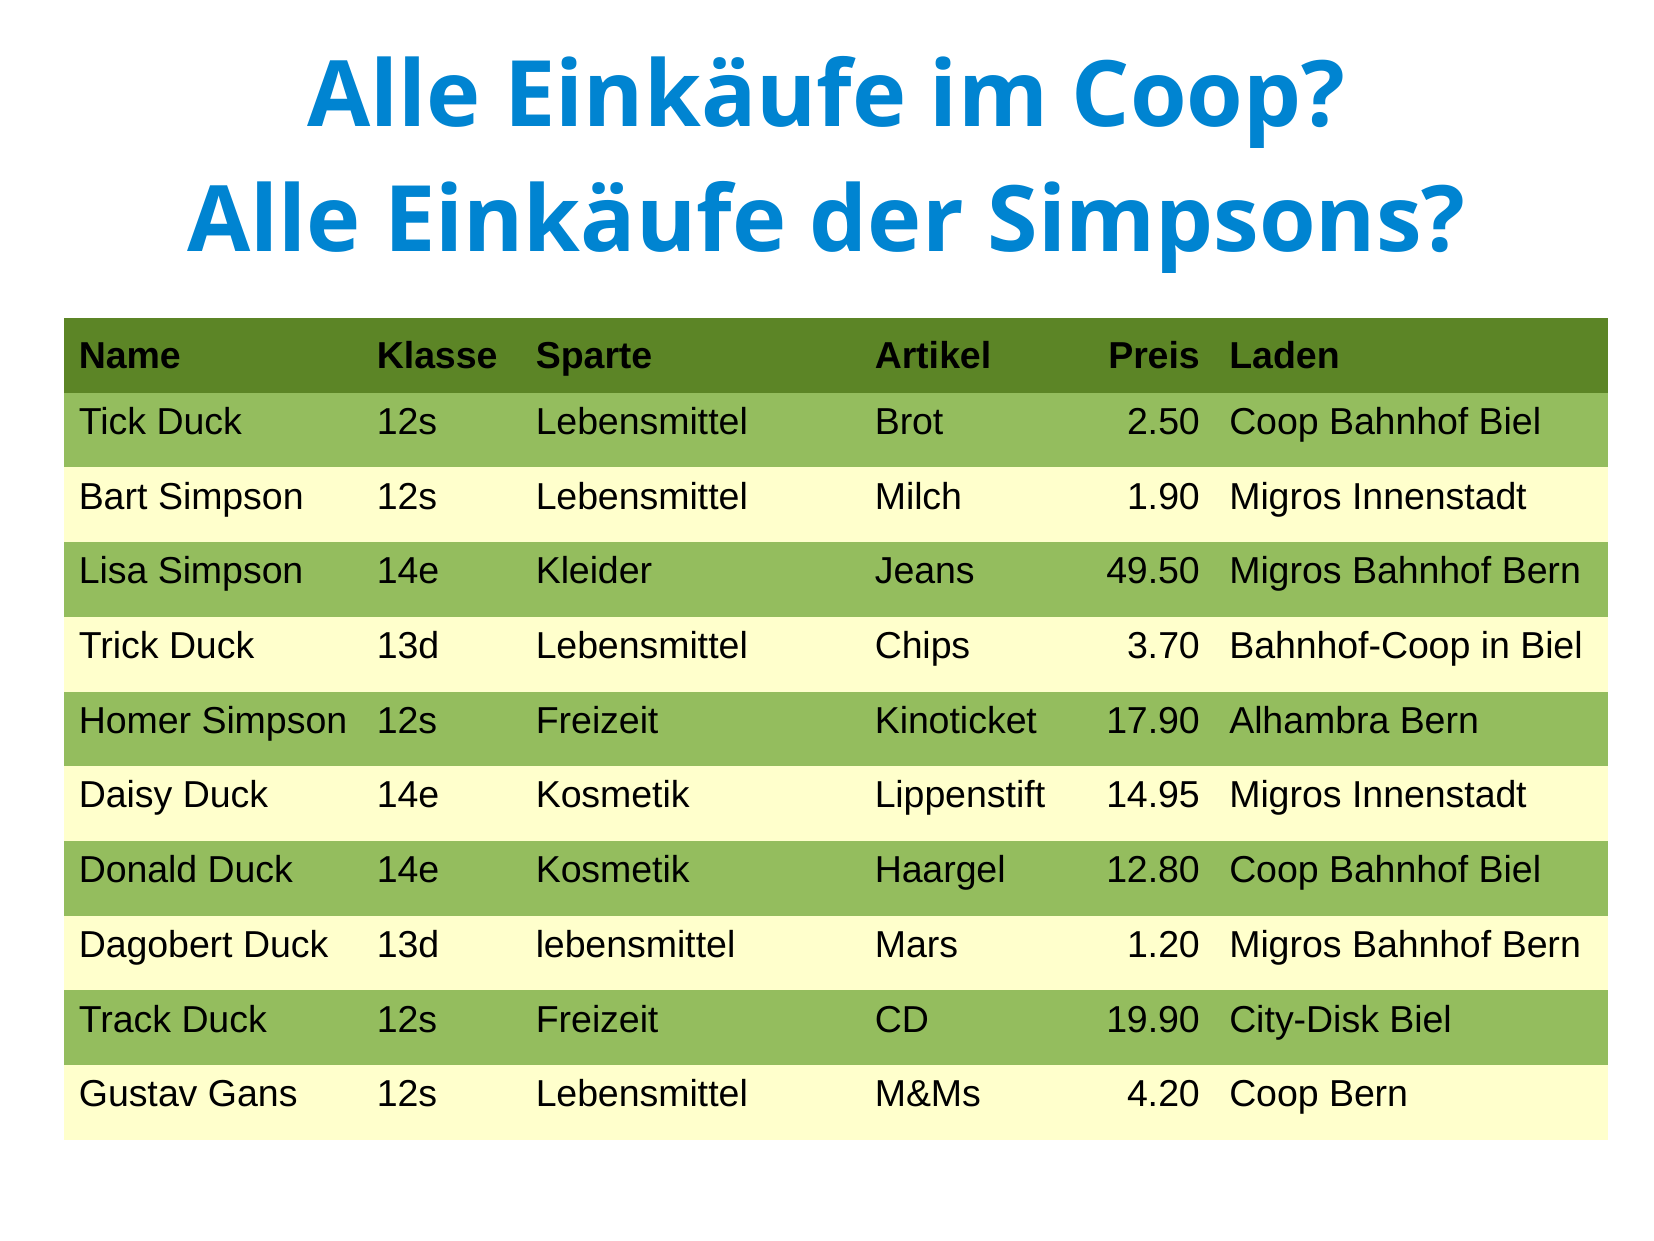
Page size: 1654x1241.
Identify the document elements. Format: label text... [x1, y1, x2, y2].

table_cell 17.90 [1088, 692, 1215, 766]
table_cell 12s [362, 467, 521, 542]
table_cell 1.90 [1088, 467, 1215, 542]
table_cell Migros Bahnhof Bern [1215, 542, 1608, 617]
table_cell 3.70 [1088, 617, 1215, 692]
table_cell Bart Simpson [64, 467, 362, 542]
table_cell Lebensmittel [521, 393, 860, 467]
table_cell 12s [362, 1065, 521, 1140]
table_cell Kosmetik [521, 766, 860, 841]
table_cell Migros Bahnhof Bern [1215, 916, 1608, 990]
table_cell Kinoticket [860, 692, 1088, 766]
table_cell 12s [362, 990, 521, 1065]
table_cell 49.50 [1088, 542, 1215, 617]
table_cell Lippenstift [860, 766, 1088, 841]
table_cell Trick Duck [64, 617, 362, 692]
table_cell Coop Bern [1215, 1065, 1608, 1140]
table_cell Dagobert Duck [64, 916, 362, 990]
table_cell 14e [362, 841, 521, 916]
table_header Preis [1088, 318, 1215, 393]
table_cell 14.95 [1088, 766, 1215, 841]
table_cell Lisa Simpson [64, 542, 362, 617]
table_cell 12.80 [1088, 841, 1215, 916]
table_cell Gustav Gans [64, 1065, 362, 1140]
table_cell Track Duck [64, 990, 362, 1065]
title Alle Einkäufe im Coop? Alle Einkäufe der Simpsons? [82, 45, 1571, 261]
table_cell Tick Duck [64, 393, 362, 467]
table_cell Haargel [860, 841, 1088, 916]
table_cell Lebensmittel [521, 1065, 860, 1140]
table_cell Milch [860, 467, 1088, 542]
table_cell Freizeit [521, 990, 860, 1065]
table_cell Mars [860, 916, 1088, 990]
table_cell Bahnhof-Coop in Biel [1215, 617, 1608, 692]
table_cell 14e [362, 766, 521, 841]
table_cell Homer Simpson [64, 692, 362, 766]
table_cell Lebensmittel [521, 617, 860, 692]
table_cell Freizeit [521, 692, 860, 766]
table_header Artikel [860, 318, 1088, 393]
table_cell 2.50 [1088, 393, 1215, 467]
table_cell 12s [362, 393, 521, 467]
table_cell CD [860, 990, 1088, 1065]
table_header Name [64, 318, 362, 393]
table_cell City-Disk Biel [1215, 990, 1608, 1065]
table_cell 12s [362, 692, 521, 766]
table_header Klasse [362, 318, 521, 393]
table_cell Coop Bahnhof Biel [1215, 393, 1608, 467]
table_cell 4.20 [1088, 1065, 1215, 1140]
table_cell M&Ms [860, 1065, 1088, 1140]
table_cell Migros Innenstadt [1215, 467, 1608, 542]
table_cell Migros Innenstadt [1215, 766, 1608, 841]
table_cell lebensmittel [521, 916, 860, 990]
table_cell Jeans [860, 542, 1088, 617]
table_cell 1.20 [1088, 916, 1215, 990]
table_cell Alhambra Bern [1215, 692, 1608, 766]
table_cell Daisy Duck [64, 766, 362, 841]
table_cell Coop Bahnhof Biel [1215, 841, 1608, 916]
table_cell Lebensmittel [521, 467, 860, 542]
table_header Sparte [521, 318, 860, 393]
table_cell 13d [362, 617, 521, 692]
table_cell 14e [362, 542, 521, 617]
table_cell Chips [860, 617, 1088, 692]
table_cell Donald Duck [64, 841, 362, 916]
table_header Laden [1215, 318, 1608, 393]
table_cell Kosmetik [521, 841, 860, 916]
table_cell 13d [362, 916, 521, 990]
table_cell Kleider [521, 542, 860, 617]
table_cell 19.90 [1088, 990, 1215, 1065]
table_cell Brot [860, 393, 1088, 467]
